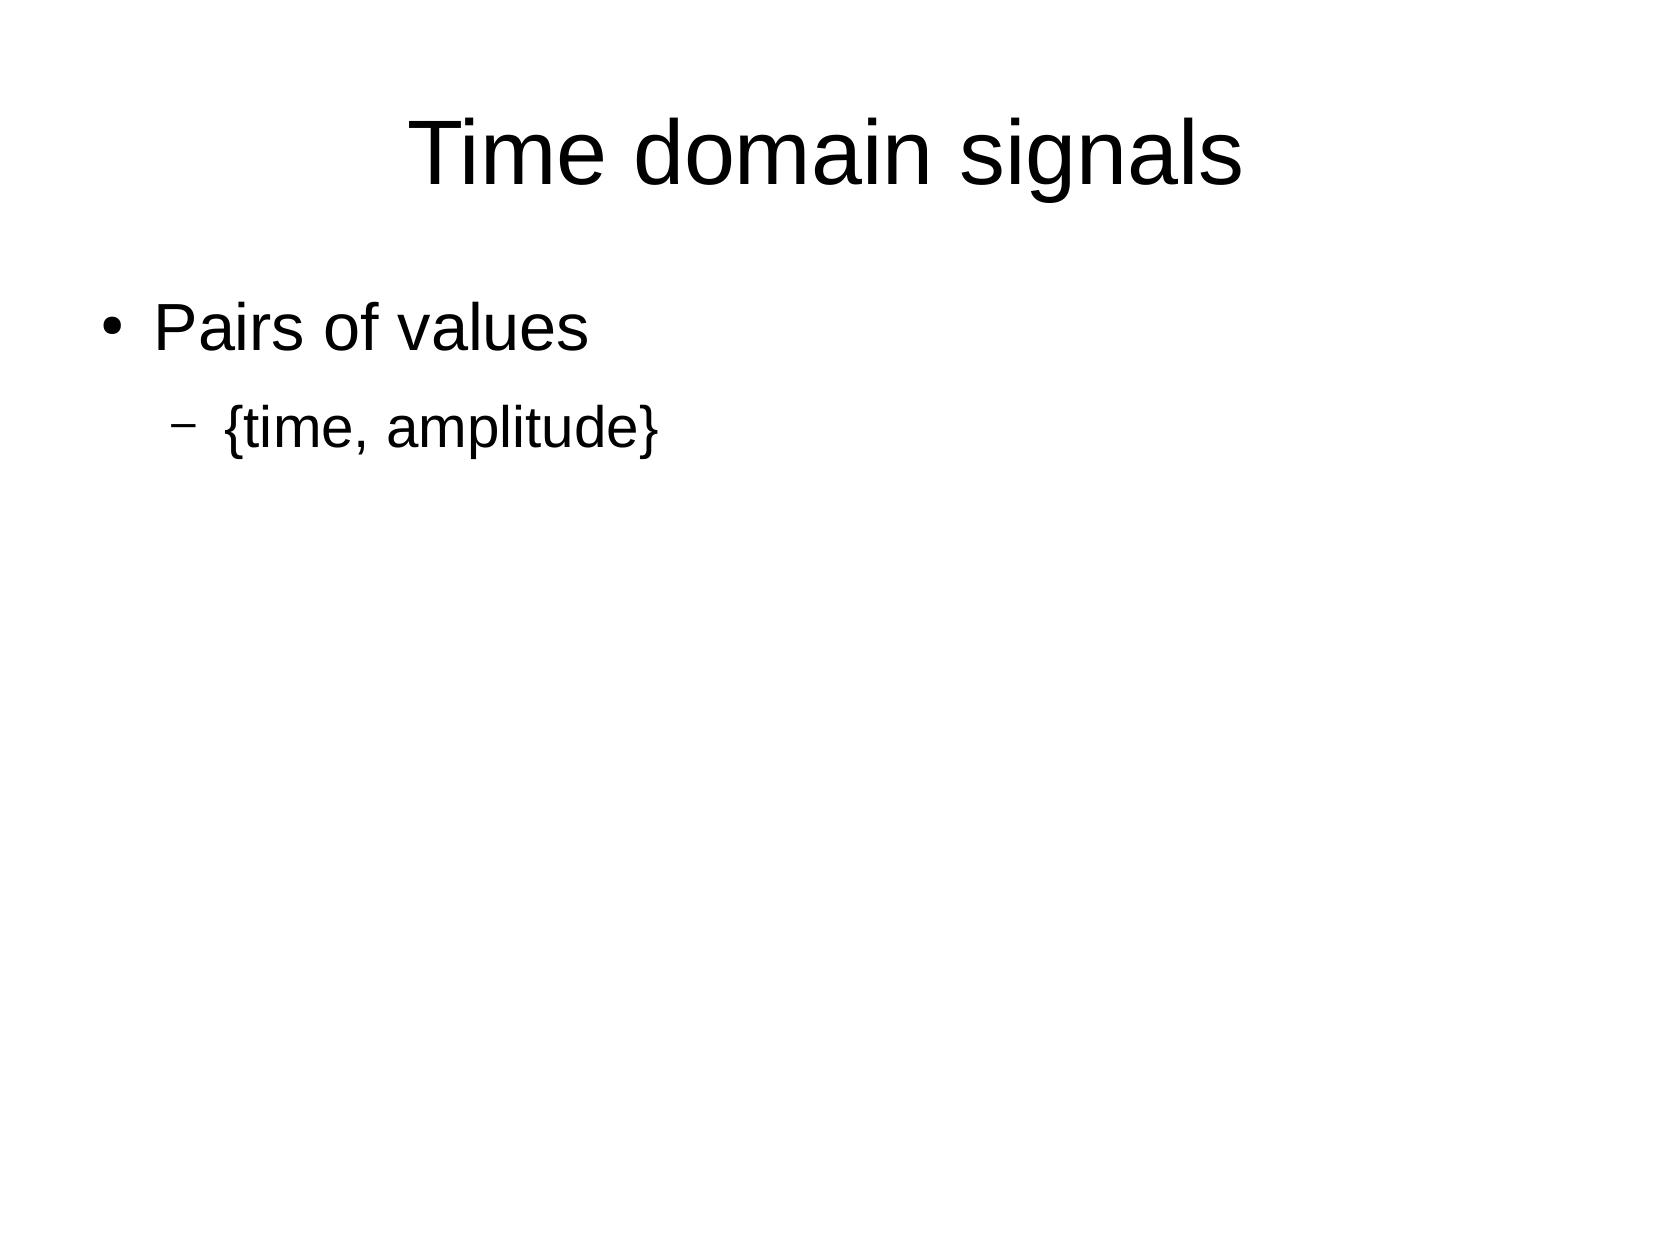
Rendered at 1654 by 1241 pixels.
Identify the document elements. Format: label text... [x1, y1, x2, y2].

title Time domain signals [82, 49, 1571, 257]
list Pairs of values {time, amplitude} [82, 290, 1571, 1010]
